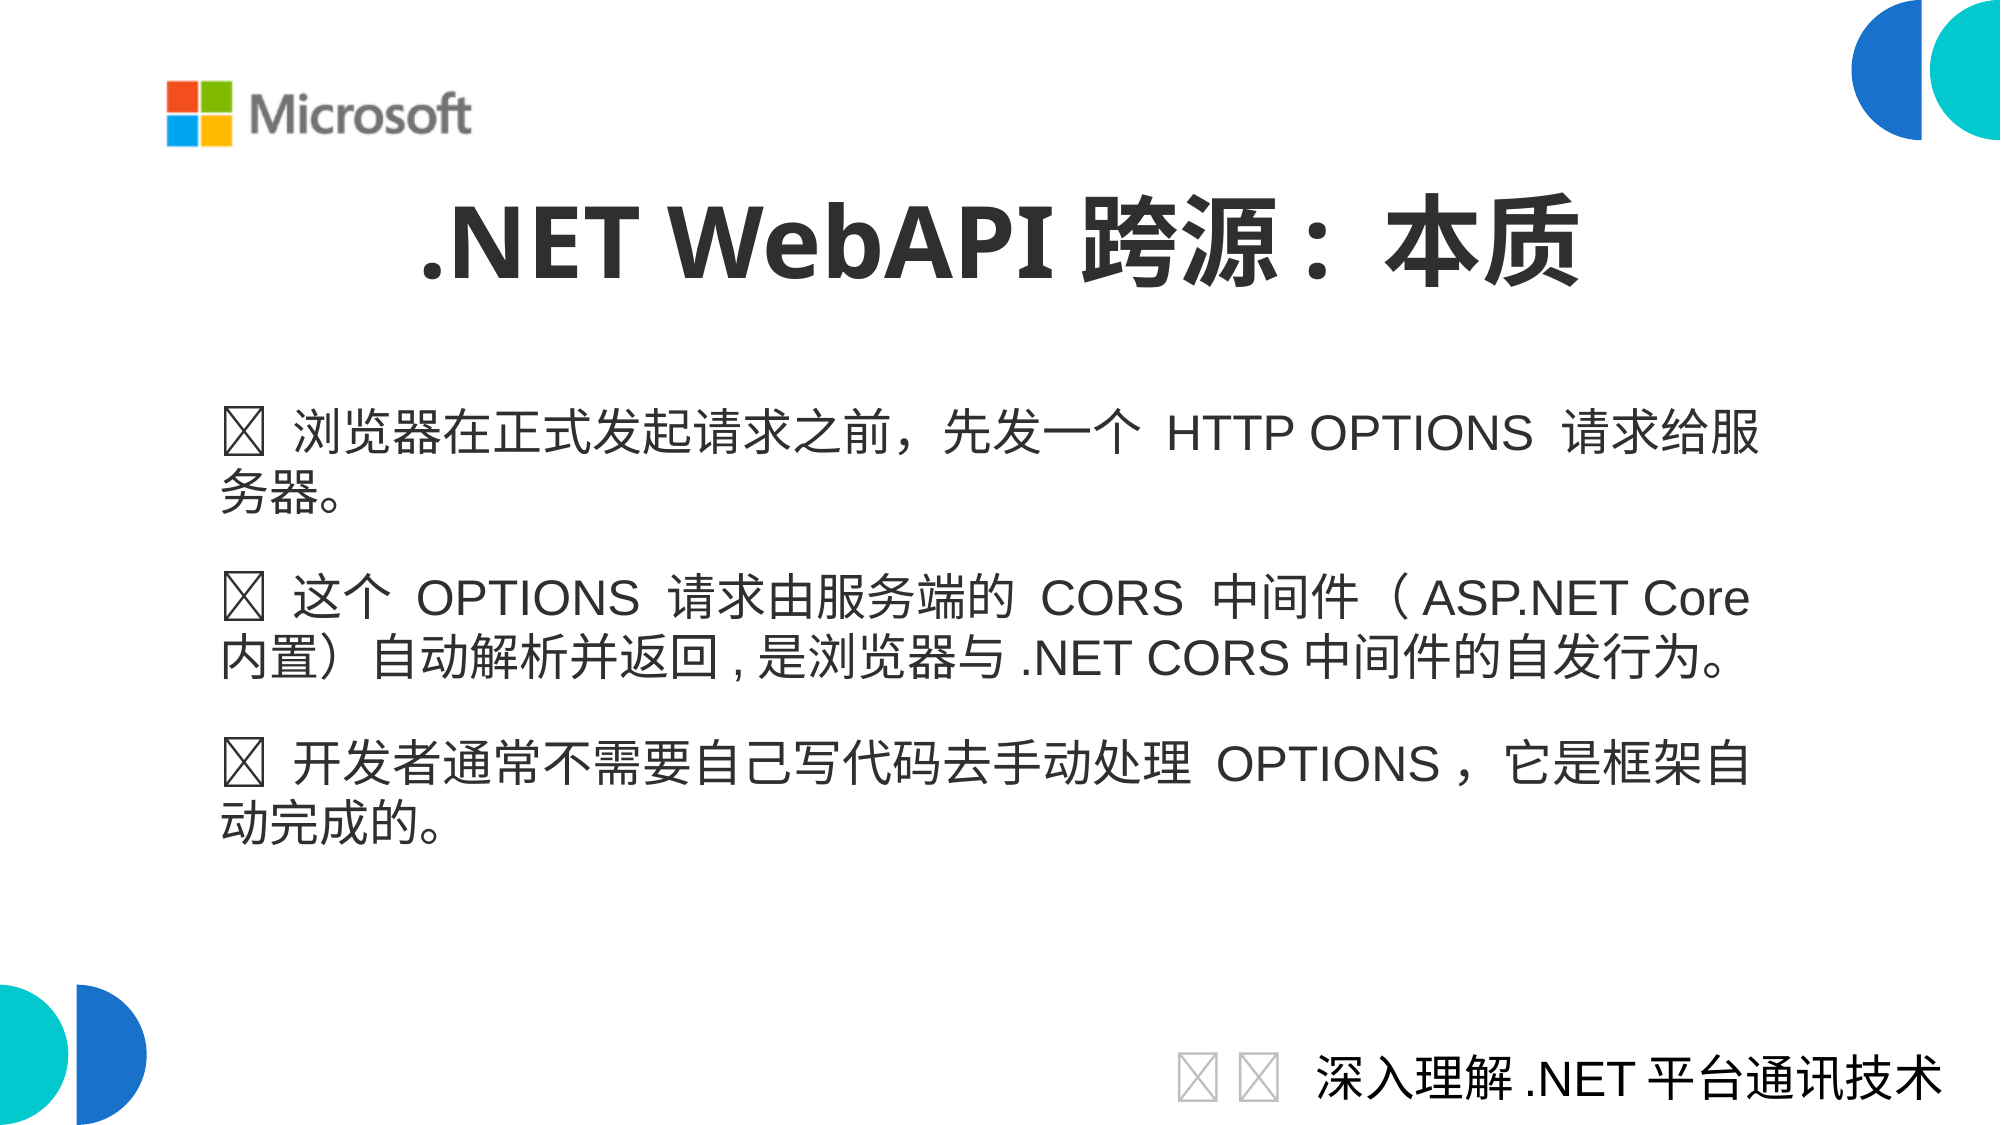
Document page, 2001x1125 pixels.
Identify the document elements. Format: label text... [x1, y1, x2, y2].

text_box 🚀 浏览器在正式发起请求之前，先发一个 HTTP OPTIONS 请求给服务器。 🚀 这个 OPTIONS 请求由服务端的 CORS 中间件（ASP.NET Core 内置）自动解析并返回,是浏览器与.NET CORS中间件的自发行为。 🚀 开发者通常不需要自己写代码去手动处理 OPTIONS，它是框架自动完成的。 [204, 392, 1817, 867]
subtitle 🚀 🚀 深入理解.NET平台通讯技术 [1173, 1046, 1952, 1107]
title .NET WebAPI跨源: 本质 [138, 145, 1862, 332]
picture [85, 41, 552, 189]
